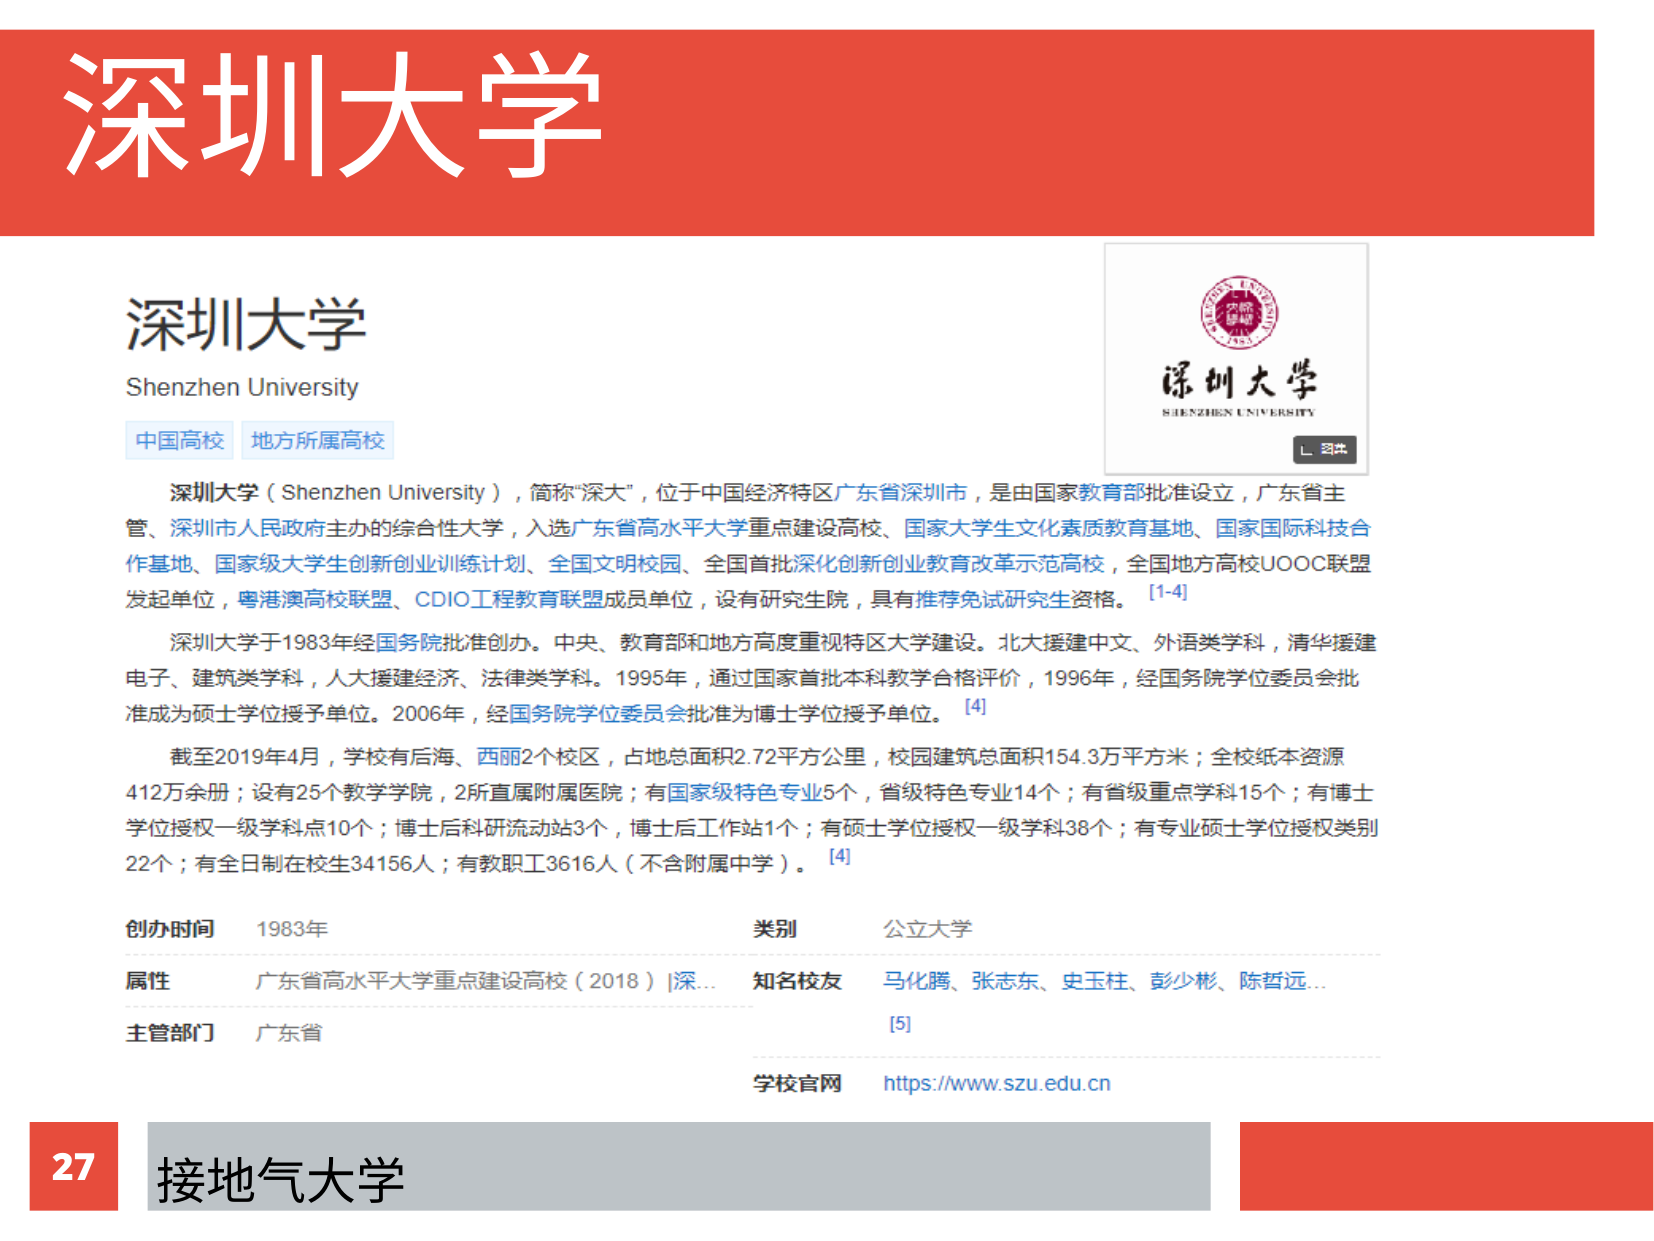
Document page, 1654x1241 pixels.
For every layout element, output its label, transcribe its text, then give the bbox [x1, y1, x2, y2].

title 深圳大学 [59, 59, 1595, 207]
picture [94, 240, 1394, 1123]
text_box 接地气大学 [141, 1133, 898, 1199]
